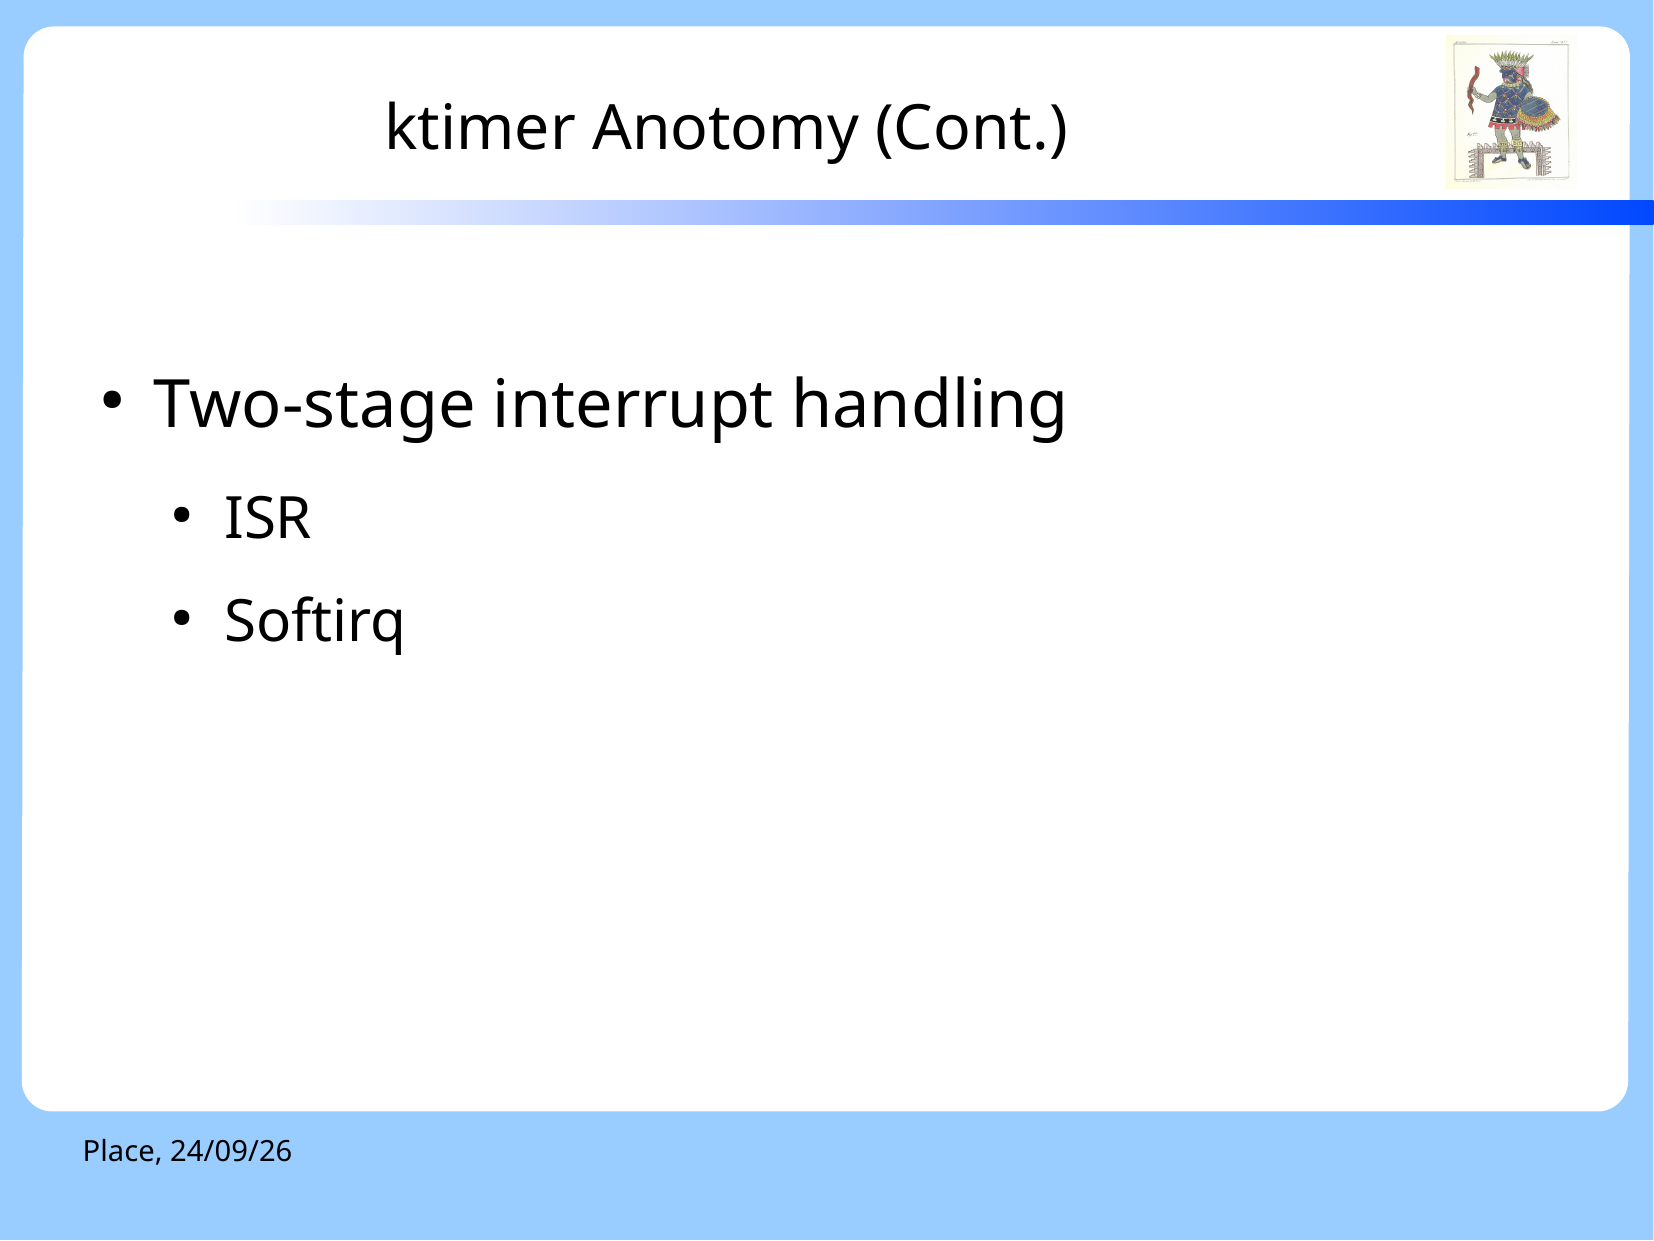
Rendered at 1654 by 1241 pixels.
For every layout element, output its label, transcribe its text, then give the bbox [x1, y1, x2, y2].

list Two-stage interrupt handling ISR Softirq [82, 236, 1571, 1055]
title ktimer Anotomy (Cont.) [82, 49, 1371, 201]
picture [1446, 35, 1577, 189]
